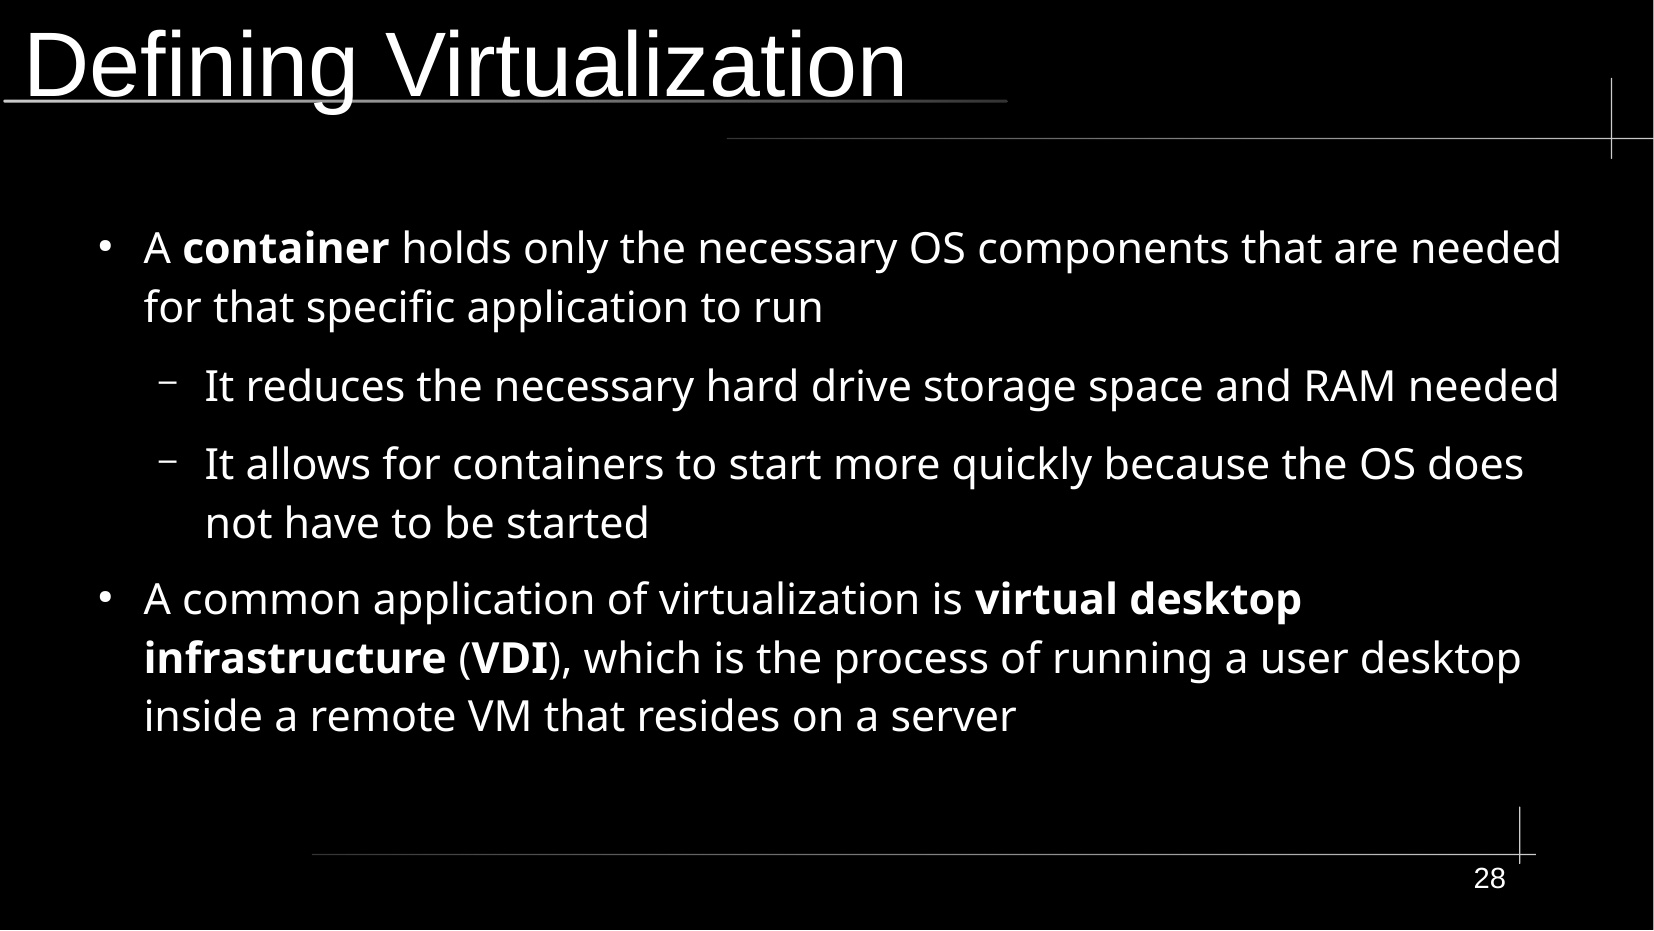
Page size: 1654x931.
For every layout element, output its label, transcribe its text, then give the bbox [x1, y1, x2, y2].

list A container holds only the necessary OS components that are needed for that specific application to run It reduces the necessary hard drive storage space and RAM needed It allows for containers to start more quickly because the OS does not have to be started A common application of virtualization is virtual desktop infrastructure (VDI), which is the process of running a user desktop inside a remote VM that resides on a server [82, 217, 1571, 758]
title Defining Virtualization [23, 11, 1589, 119]
